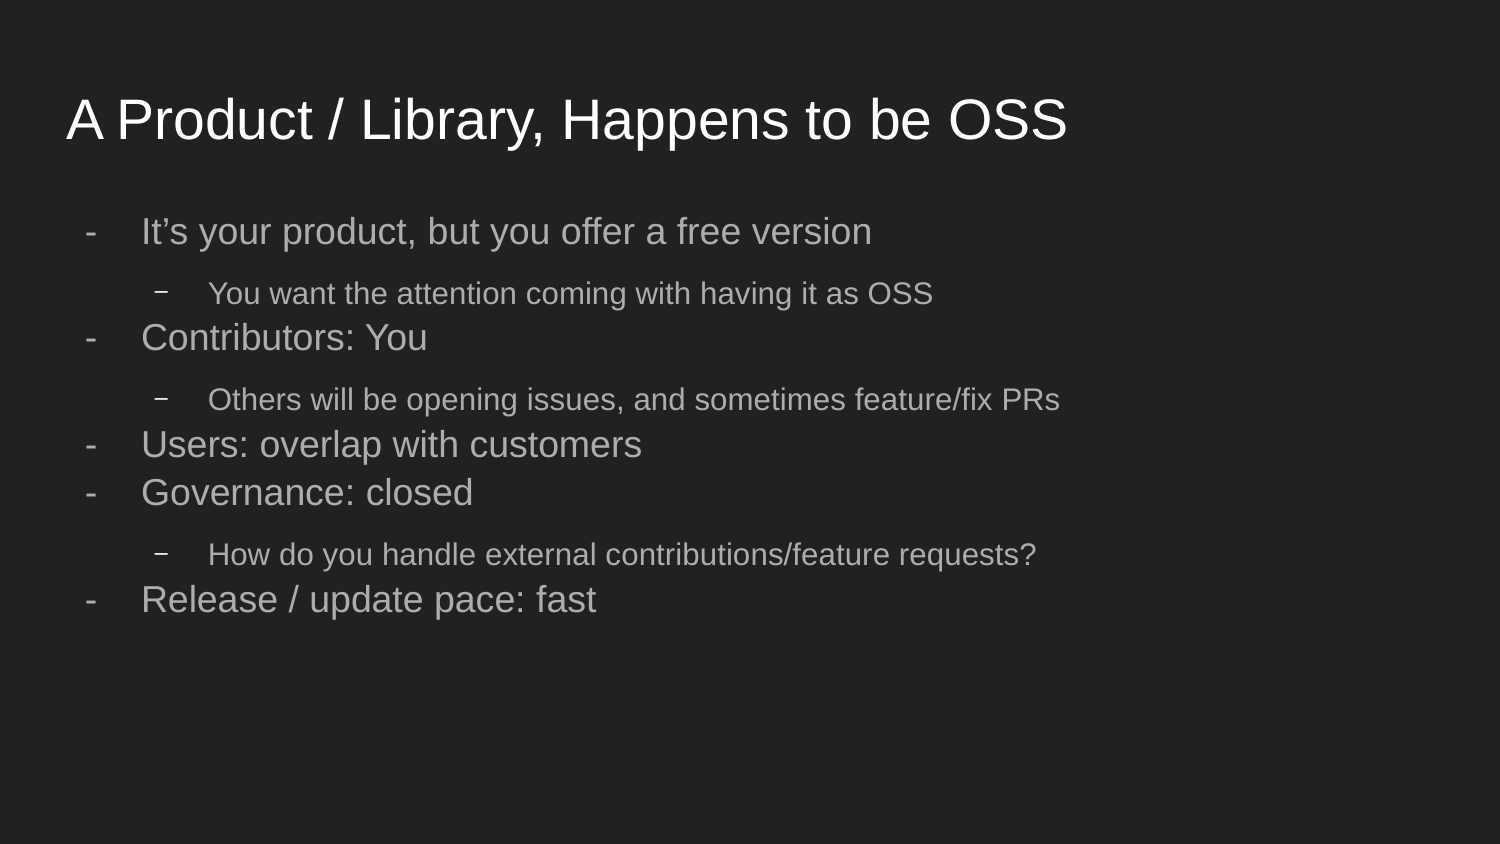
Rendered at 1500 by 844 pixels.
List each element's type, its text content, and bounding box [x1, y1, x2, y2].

title A Product / Library, Happens to be OSS [51, 72, 1449, 167]
list It’s your product, but you offer a free version You want the attention coming with having it as OSS Contributors: You Others will be opening issues, and sometimes feature/fix PRs Users: overlap with customers Governance: closed How do you handle external contributions/feature requests? Release / update pace: fast [51, 189, 1449, 750]
